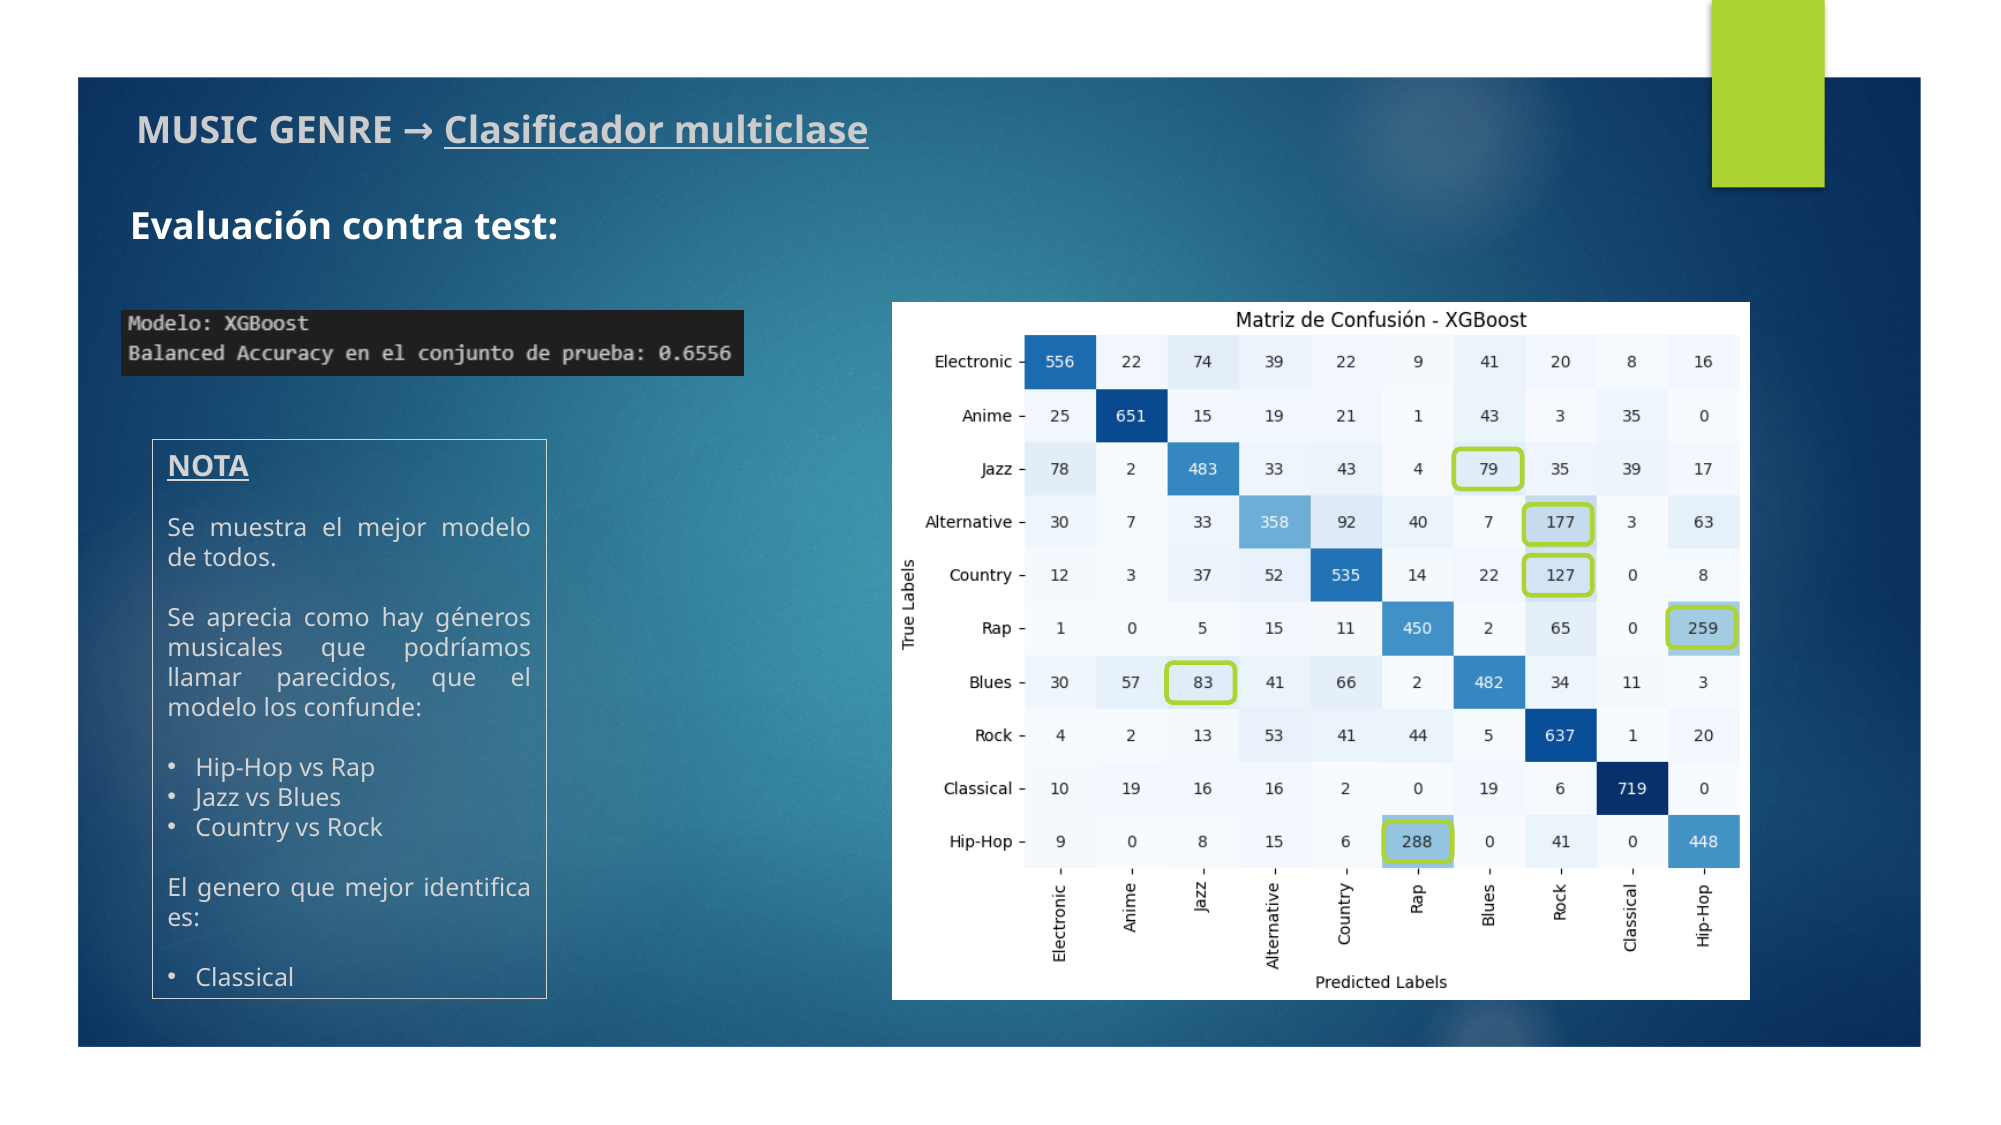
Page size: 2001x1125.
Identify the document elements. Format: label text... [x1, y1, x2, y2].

text_box Evaluación contra test: [115, 195, 1795, 255]
text_box NOTA Se muestra el mejor modelo de todos. Se aprecia como hay géneros musicales que podríamos llamar parecidos, que el modelo los confunde: Hip-Hop vs Rap Jazz vs Blues Country vs Rock El genero que mejor identifica es: Classical [152, 439, 547, 999]
picture [79, 78, 1920, 1046]
text_box MUSIC GENRE → Clasificador multiclase [121, 98, 938, 159]
